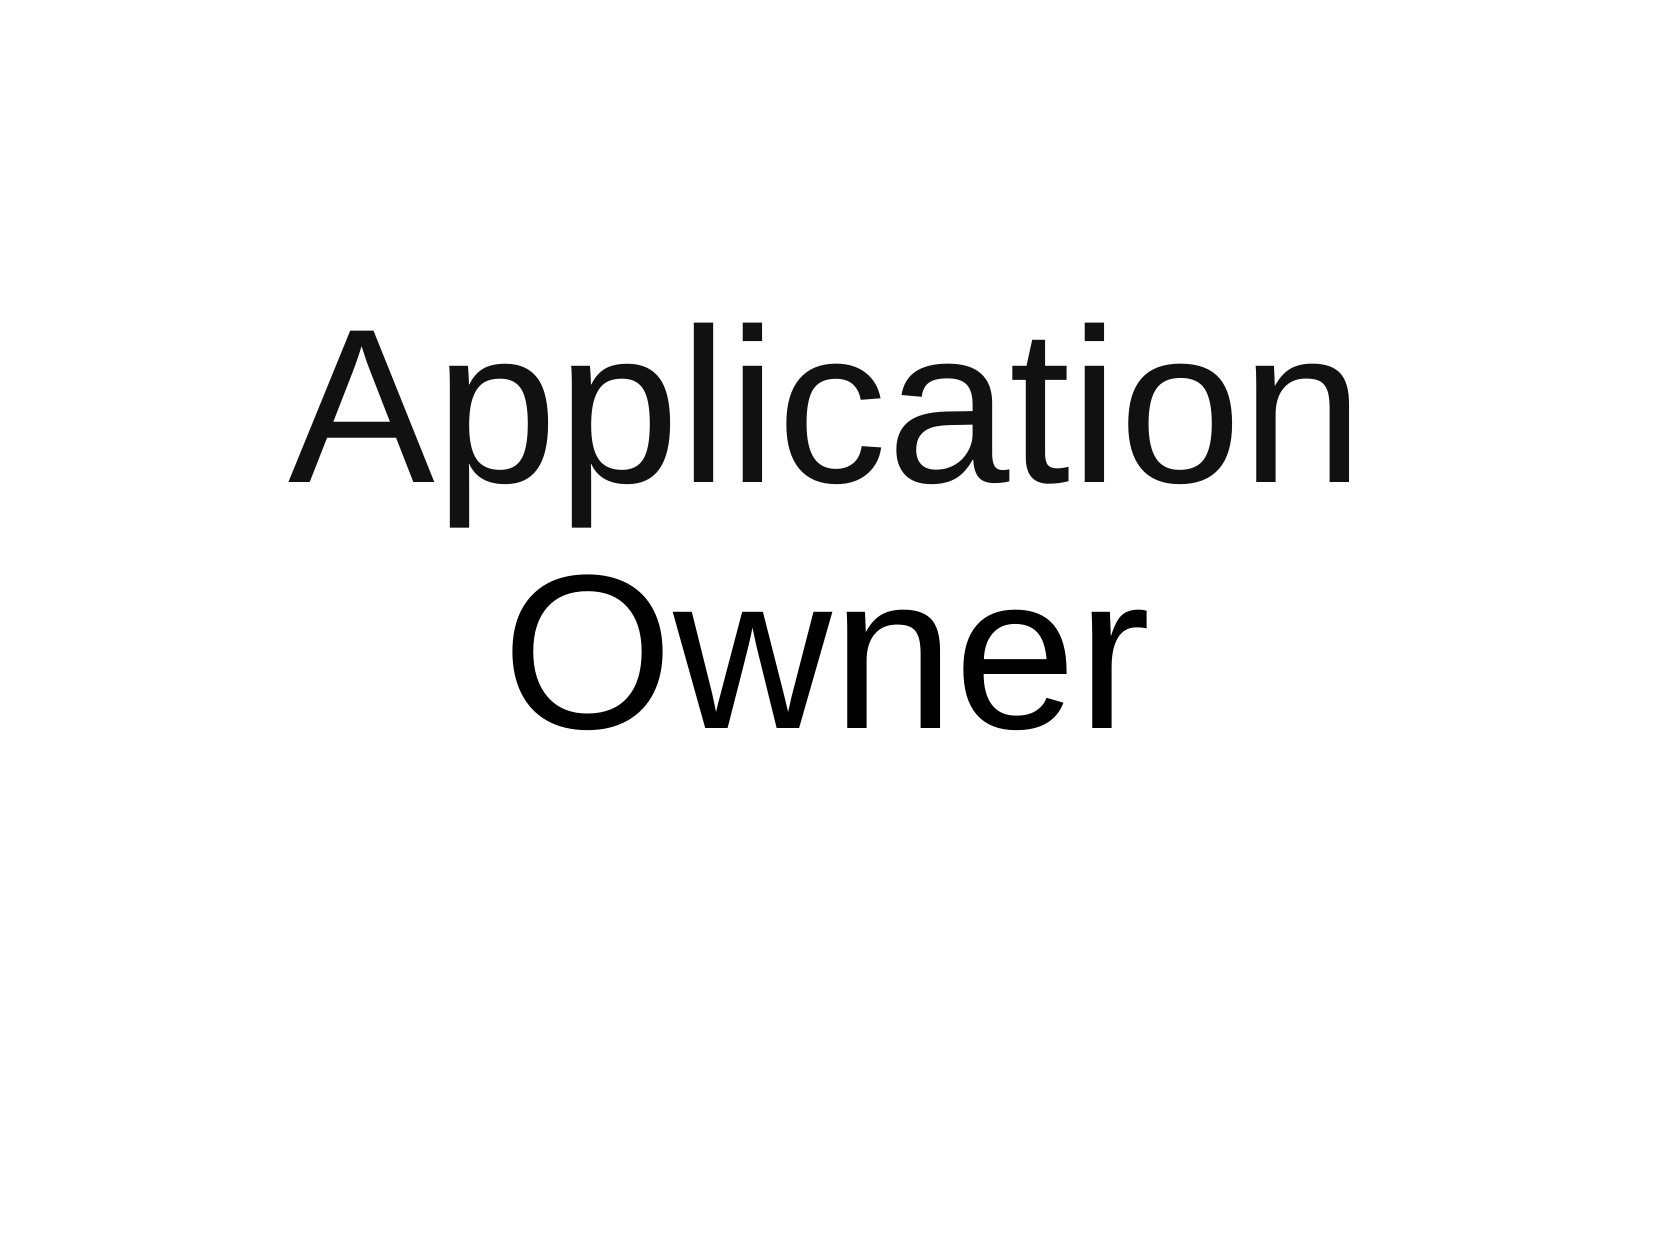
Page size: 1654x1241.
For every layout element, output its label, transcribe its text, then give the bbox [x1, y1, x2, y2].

subtitle Application Owner [82, 49, 1571, 1010]
